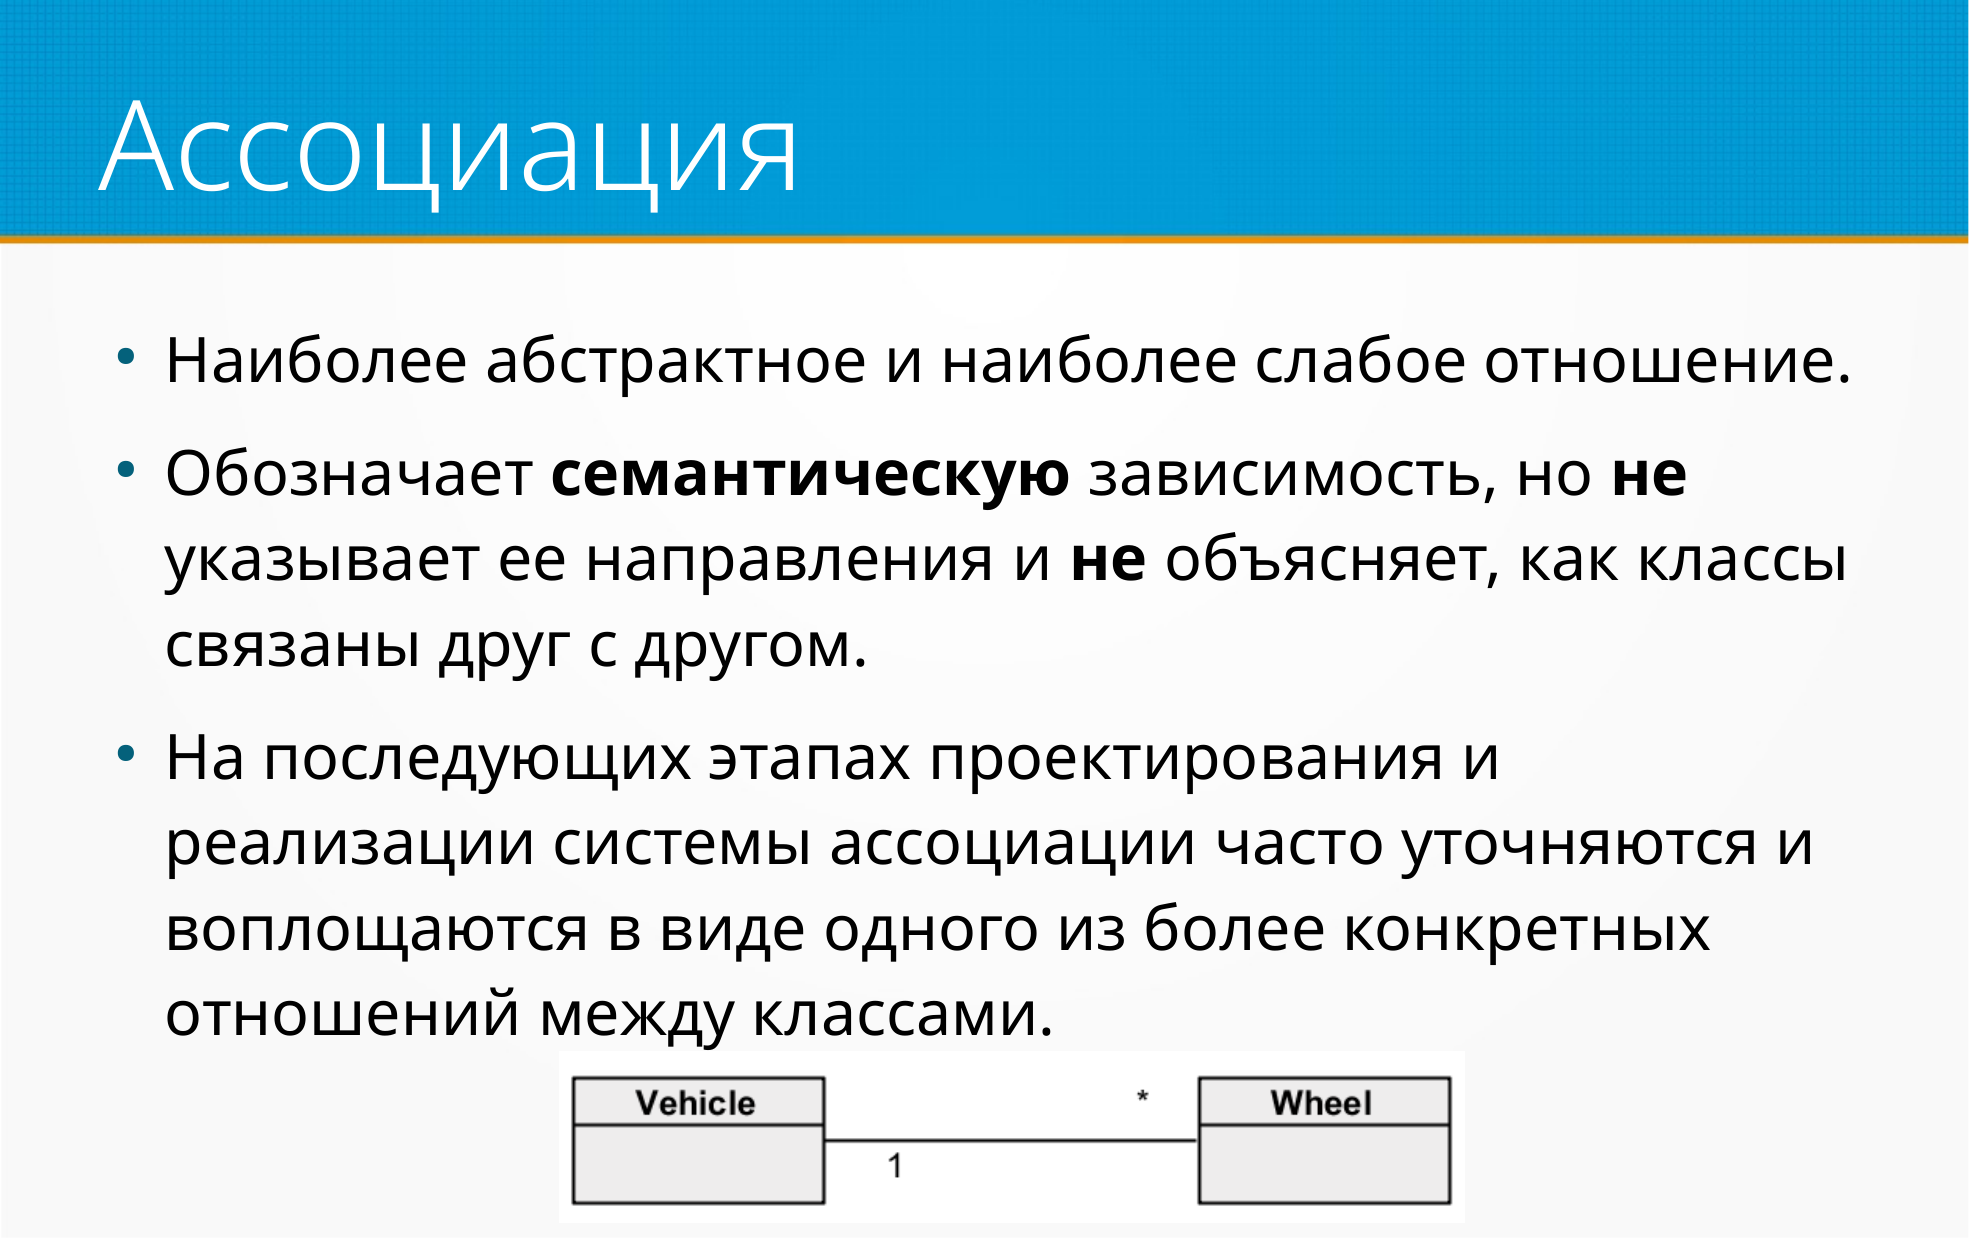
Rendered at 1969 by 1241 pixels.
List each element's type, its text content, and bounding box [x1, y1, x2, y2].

title Ассоциация [98, 19, 1870, 227]
picture [0, 233, 1969, 1241]
list Наиболее абстрактное и наиболее слабое отношение. Обозначает семантическую зависимость, но не указывает ее направления и не объясняет, как классы связаны друг с другом. На последующих этапах проектирования и реализации системы ассоциации часто уточняются и воплощаются в виде одного из более конкретных отношений между классами. [98, 315, 1867, 1063]
